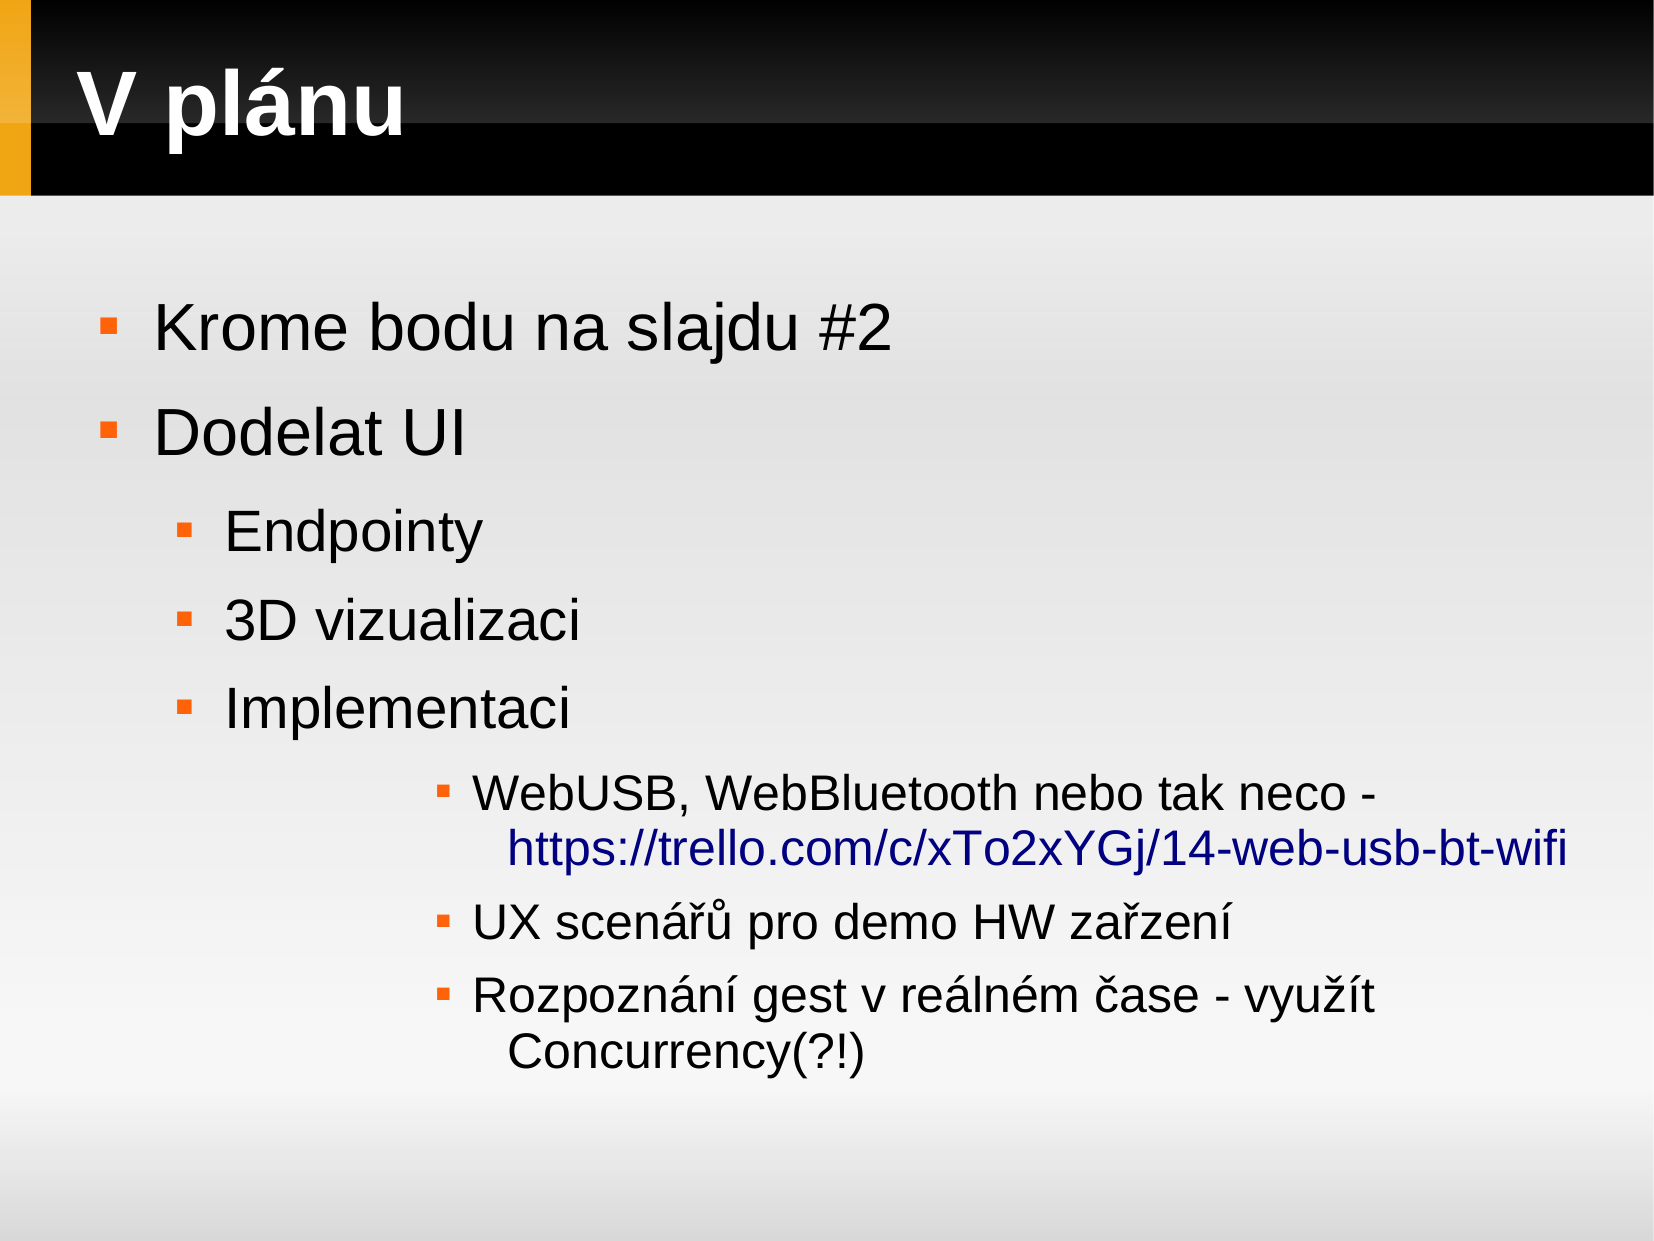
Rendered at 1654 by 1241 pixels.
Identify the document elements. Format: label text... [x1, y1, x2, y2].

title V plánu [76, 0, 1565, 208]
picture [0, 0, 1654, 1241]
list Krome bodu na slajdu #2 Dodelat UI Endpointy 3D vizualizaci Implementaci WebUSB, WebBluetooth nebo tak neco - https://trello.com/c/xTo2xYGj/14-web-usb-bt-wifi UX scenářů pro demo HW zařzení Rozpoznání gest v reálném čase - využít Concurrency(?!) [82, 290, 1571, 1109]
